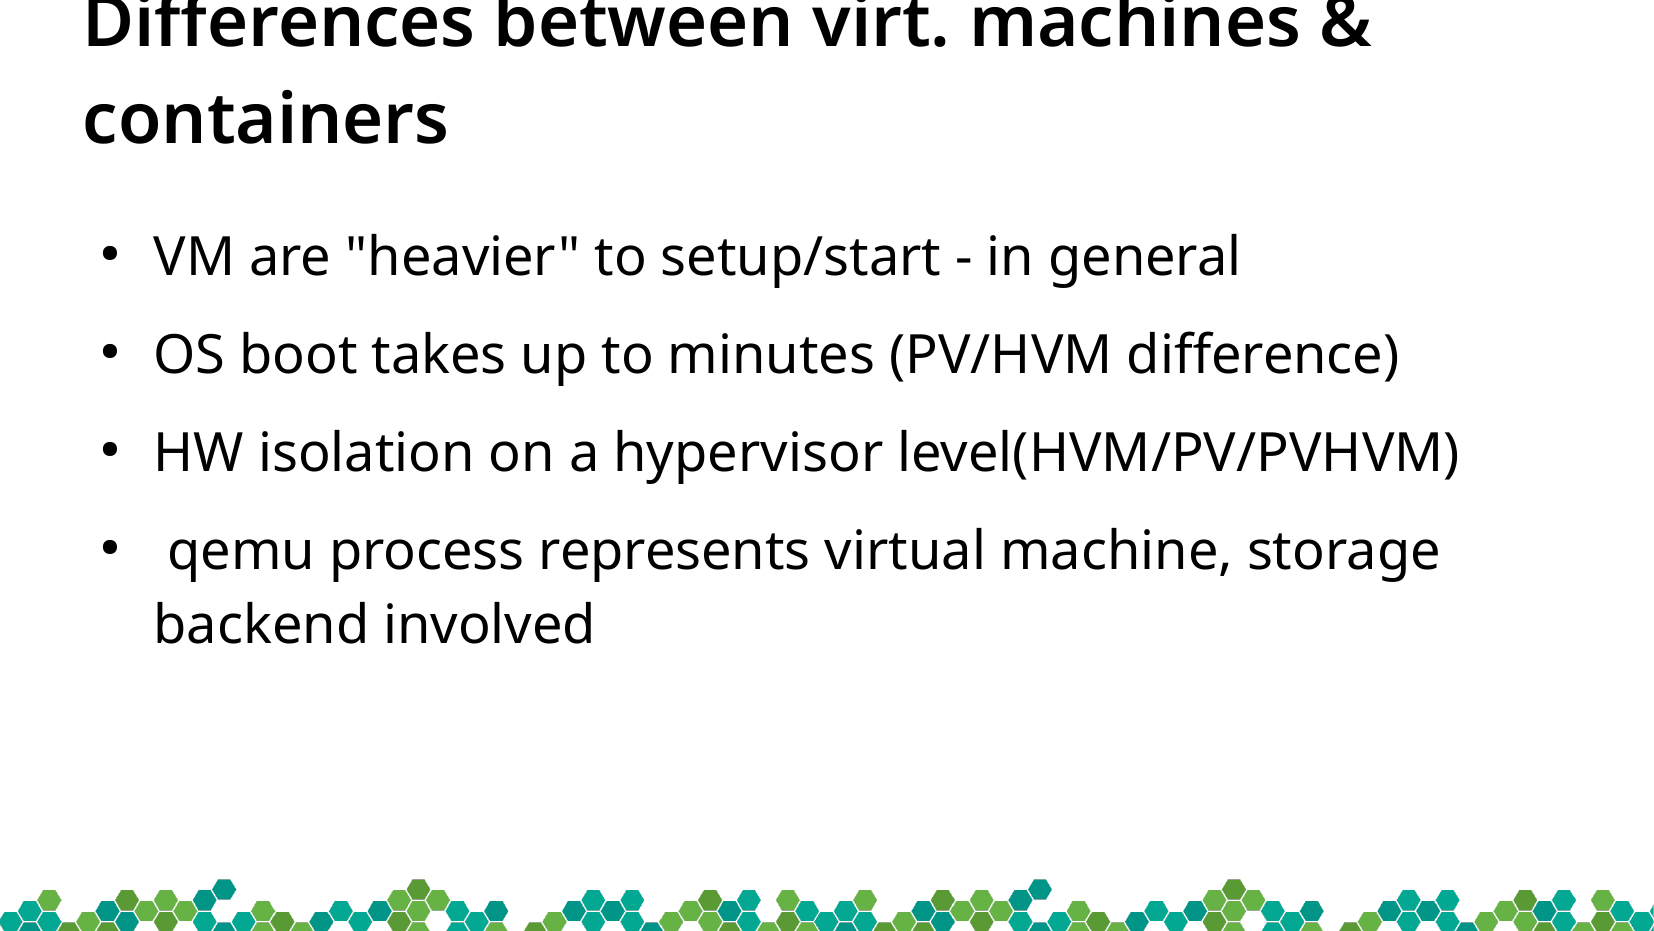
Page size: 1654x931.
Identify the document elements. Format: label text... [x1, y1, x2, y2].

text_box [82, 13, 1571, 169]
list VM are "heavier" to setup/start - in general OS boot takes up to minutes (PV/HVM difference) HW isolation on a hypervisor level(HVM/PV/PVHVM) qemu process represents virtual machine, storage backend involved [82, 217, 1571, 855]
picture [0, 871, 1654, 931]
title Differences between virt. machines & containers [82, 0, 1571, 13]
